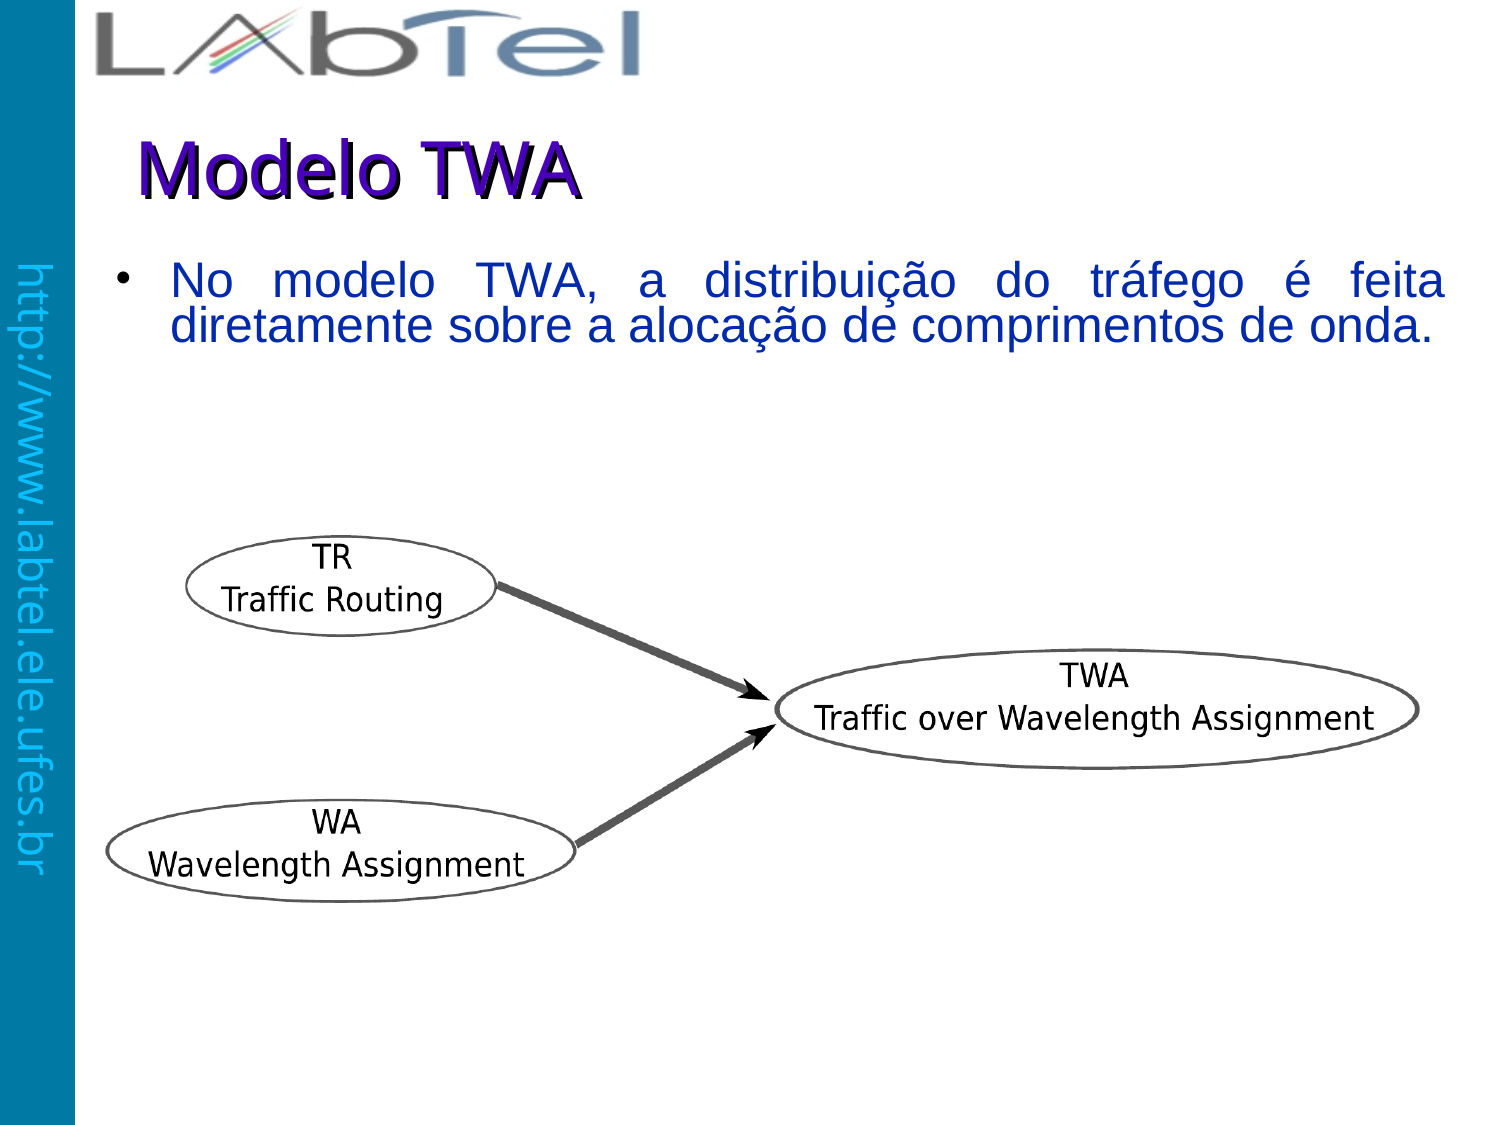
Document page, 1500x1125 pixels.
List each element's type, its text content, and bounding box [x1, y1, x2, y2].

picture [76, 0, 675, 88]
list No modelo TWA, a distribuição do tráfego é feita diretamente sobre a alocação de comprimentos de onda. [99, 237, 1461, 1061]
title Modelo TWA [99, 65, 1461, 237]
picture [104, 522, 1425, 920]
